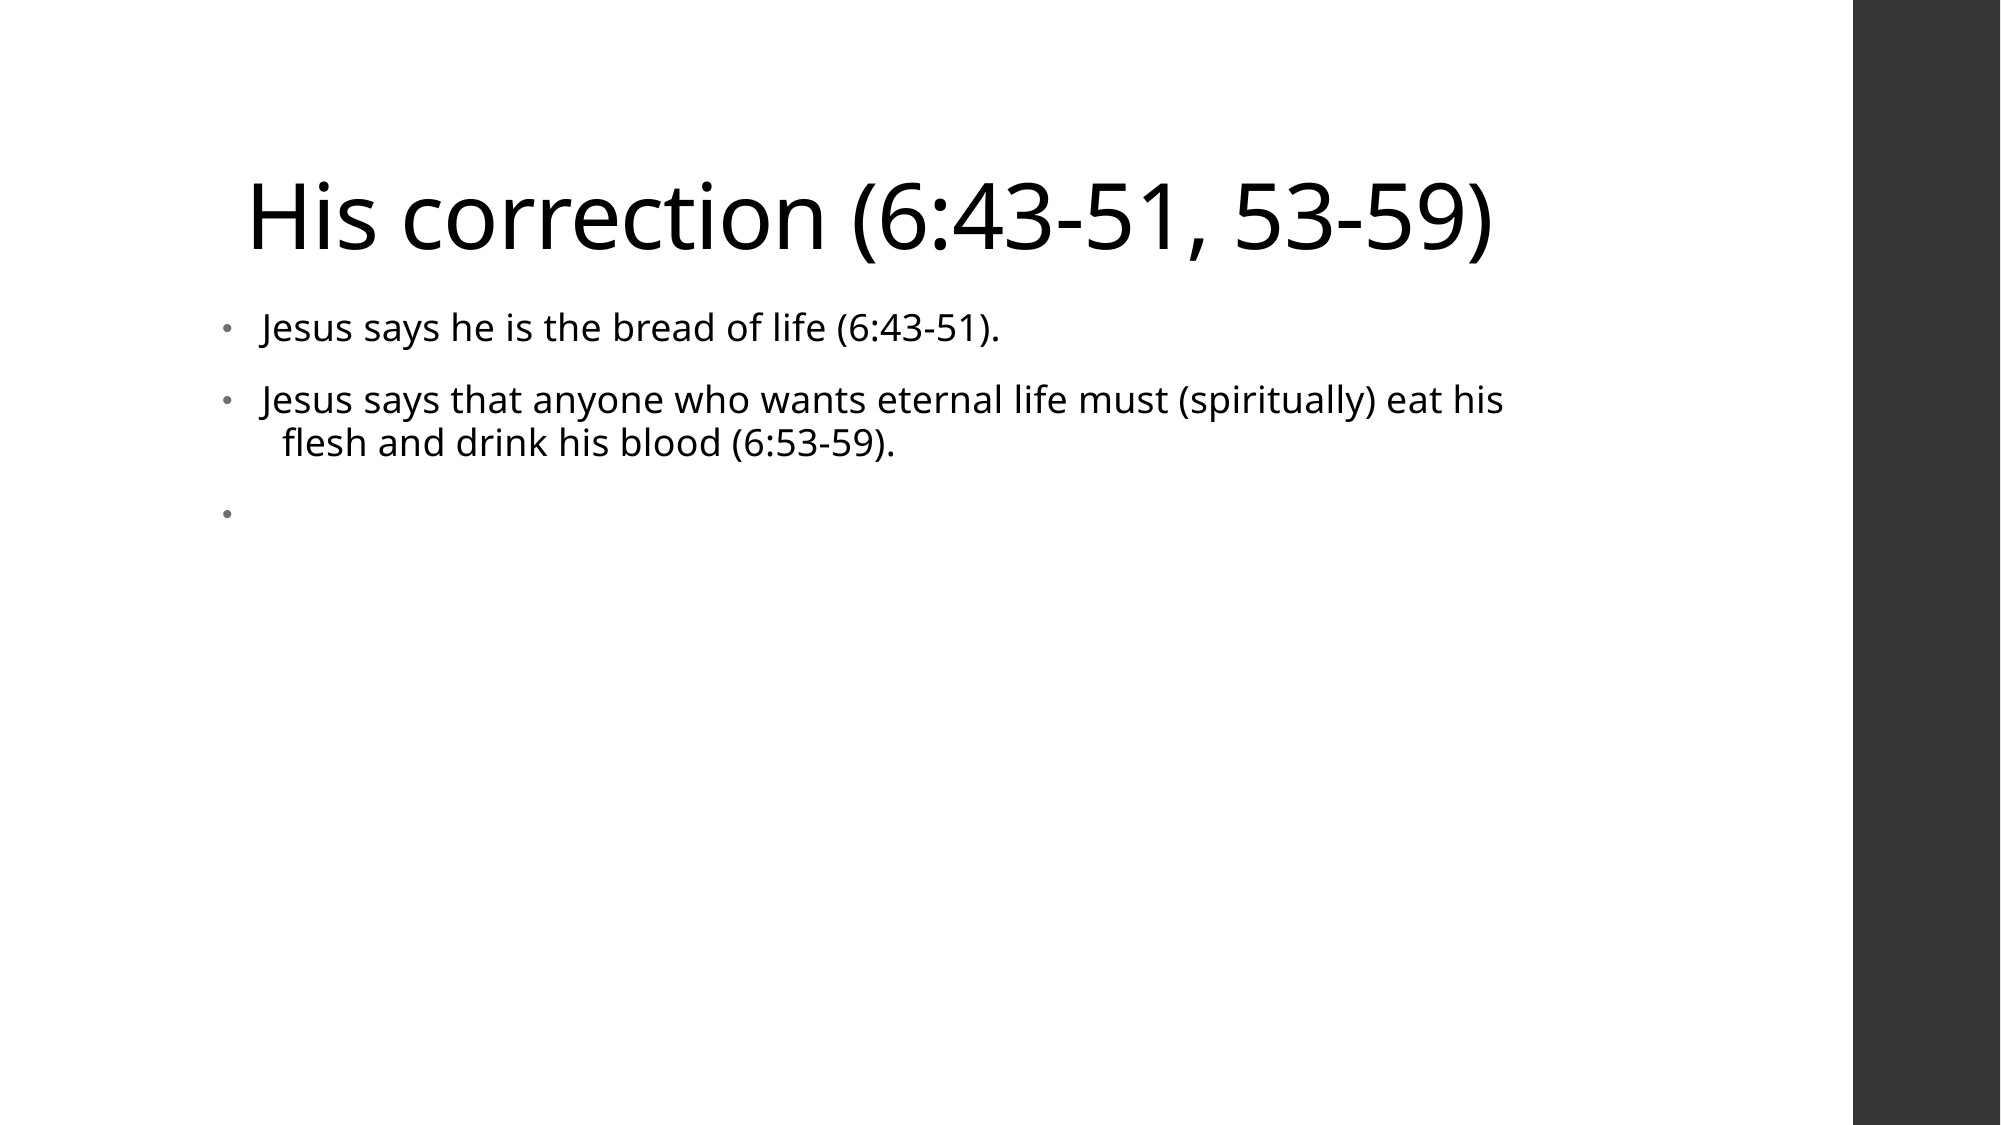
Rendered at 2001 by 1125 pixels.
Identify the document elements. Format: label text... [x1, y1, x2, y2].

list Jesus says he is the bread of life (6:43-51). Jesus says that anyone who wants eternal life must (spiritually) eat his flesh and drink his blood (6:53-59). [206, 299, 1617, 1014]
title His correction (6:43-51, 53-59) [206, 60, 1797, 278]
